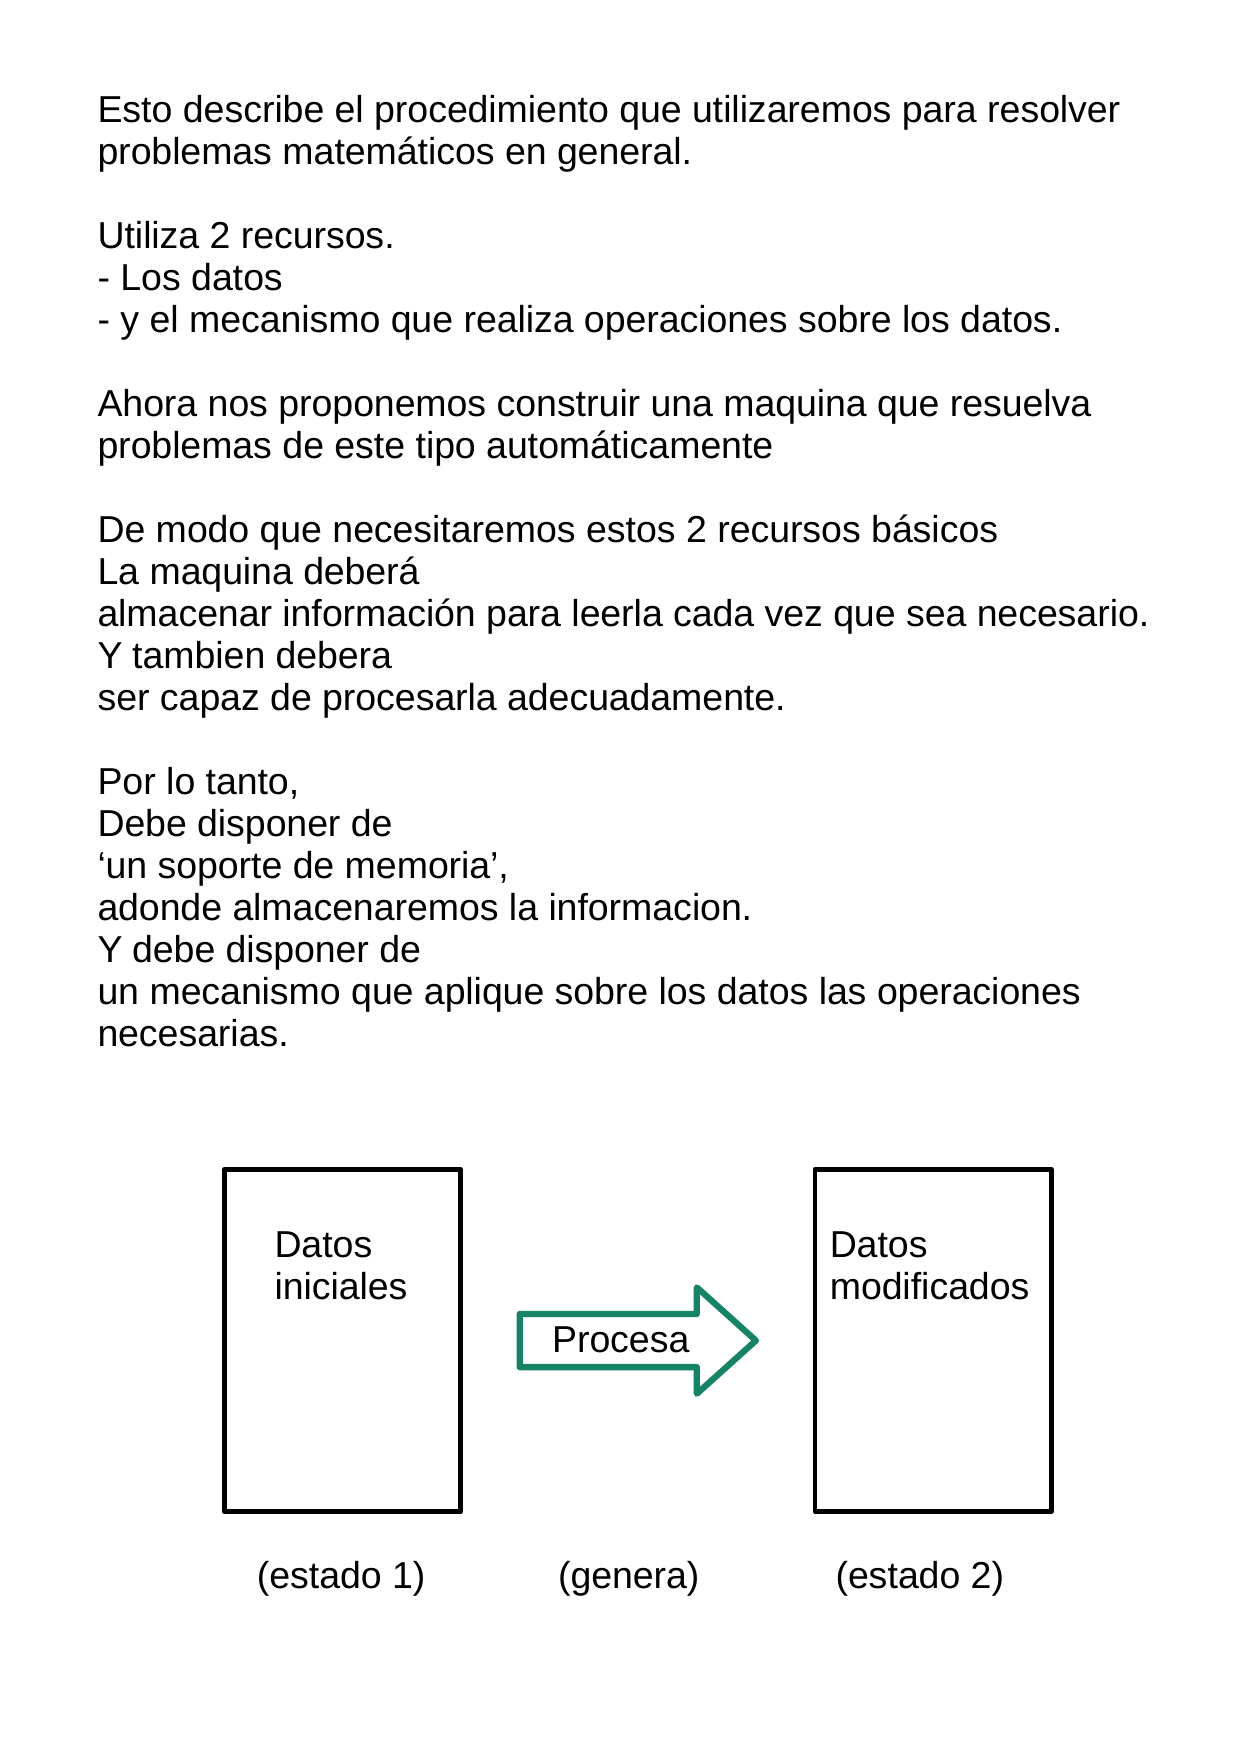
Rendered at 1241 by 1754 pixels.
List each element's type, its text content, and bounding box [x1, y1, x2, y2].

text_box Esto describe el procedimiento que utilizaremos para resolver problemas matemáticos en general. Utiliza 2 recursos. - Los datos - y el mecanismo que realiza operaciones sobre los datos. Ahora nos proponemos construir una maquina que resuelva problemas de este tipo automáticamente De modo que necesitaremos estos 2 recursos básicos La maquina deberá almacenar información para leerla cada vez que sea necesario. Y tambien debera ser capaz de procesarla adecuadamente. Por lo tanto, Debe disponer de ‘un soporte de memoria’, adonde almacenaremos la informacion. Y debe disponer de un mecanismo que aplique sobre los datos las operaciones necesarias. [82, 81, 1170, 1146]
text_box Procesa [537, 1311, 733, 1410]
text_box Datos modificados [814, 1216, 1052, 1358]
text_box (estado 2) [820, 1547, 1058, 1607]
text_box (genera) [543, 1547, 780, 1607]
text_box Datos iniciales [259, 1216, 423, 1316]
text_box (estado 1) [242, 1547, 479, 1607]
